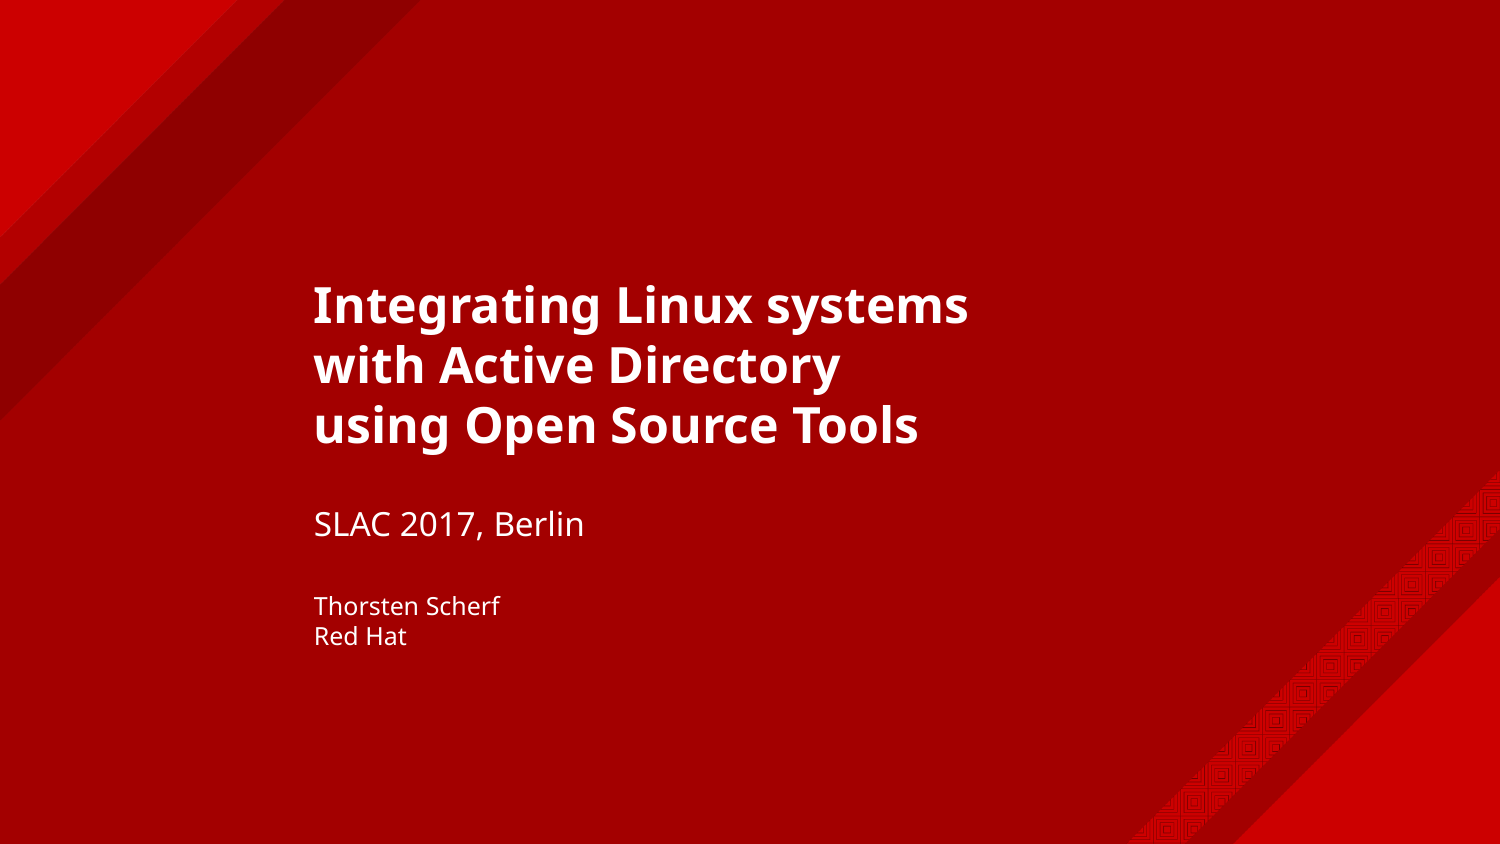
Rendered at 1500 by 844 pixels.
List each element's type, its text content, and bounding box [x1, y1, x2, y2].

title Integrating Linux systems with Active Directory using Open Source Tools [298, 356, 1355, 469]
subtitle Thorsten Scherf Red Hat [298, 575, 1049, 772]
picture [0, 0, 1500, 844]
subtitle SLAC 2017, Berlin [298, 500, 1124, 547]
